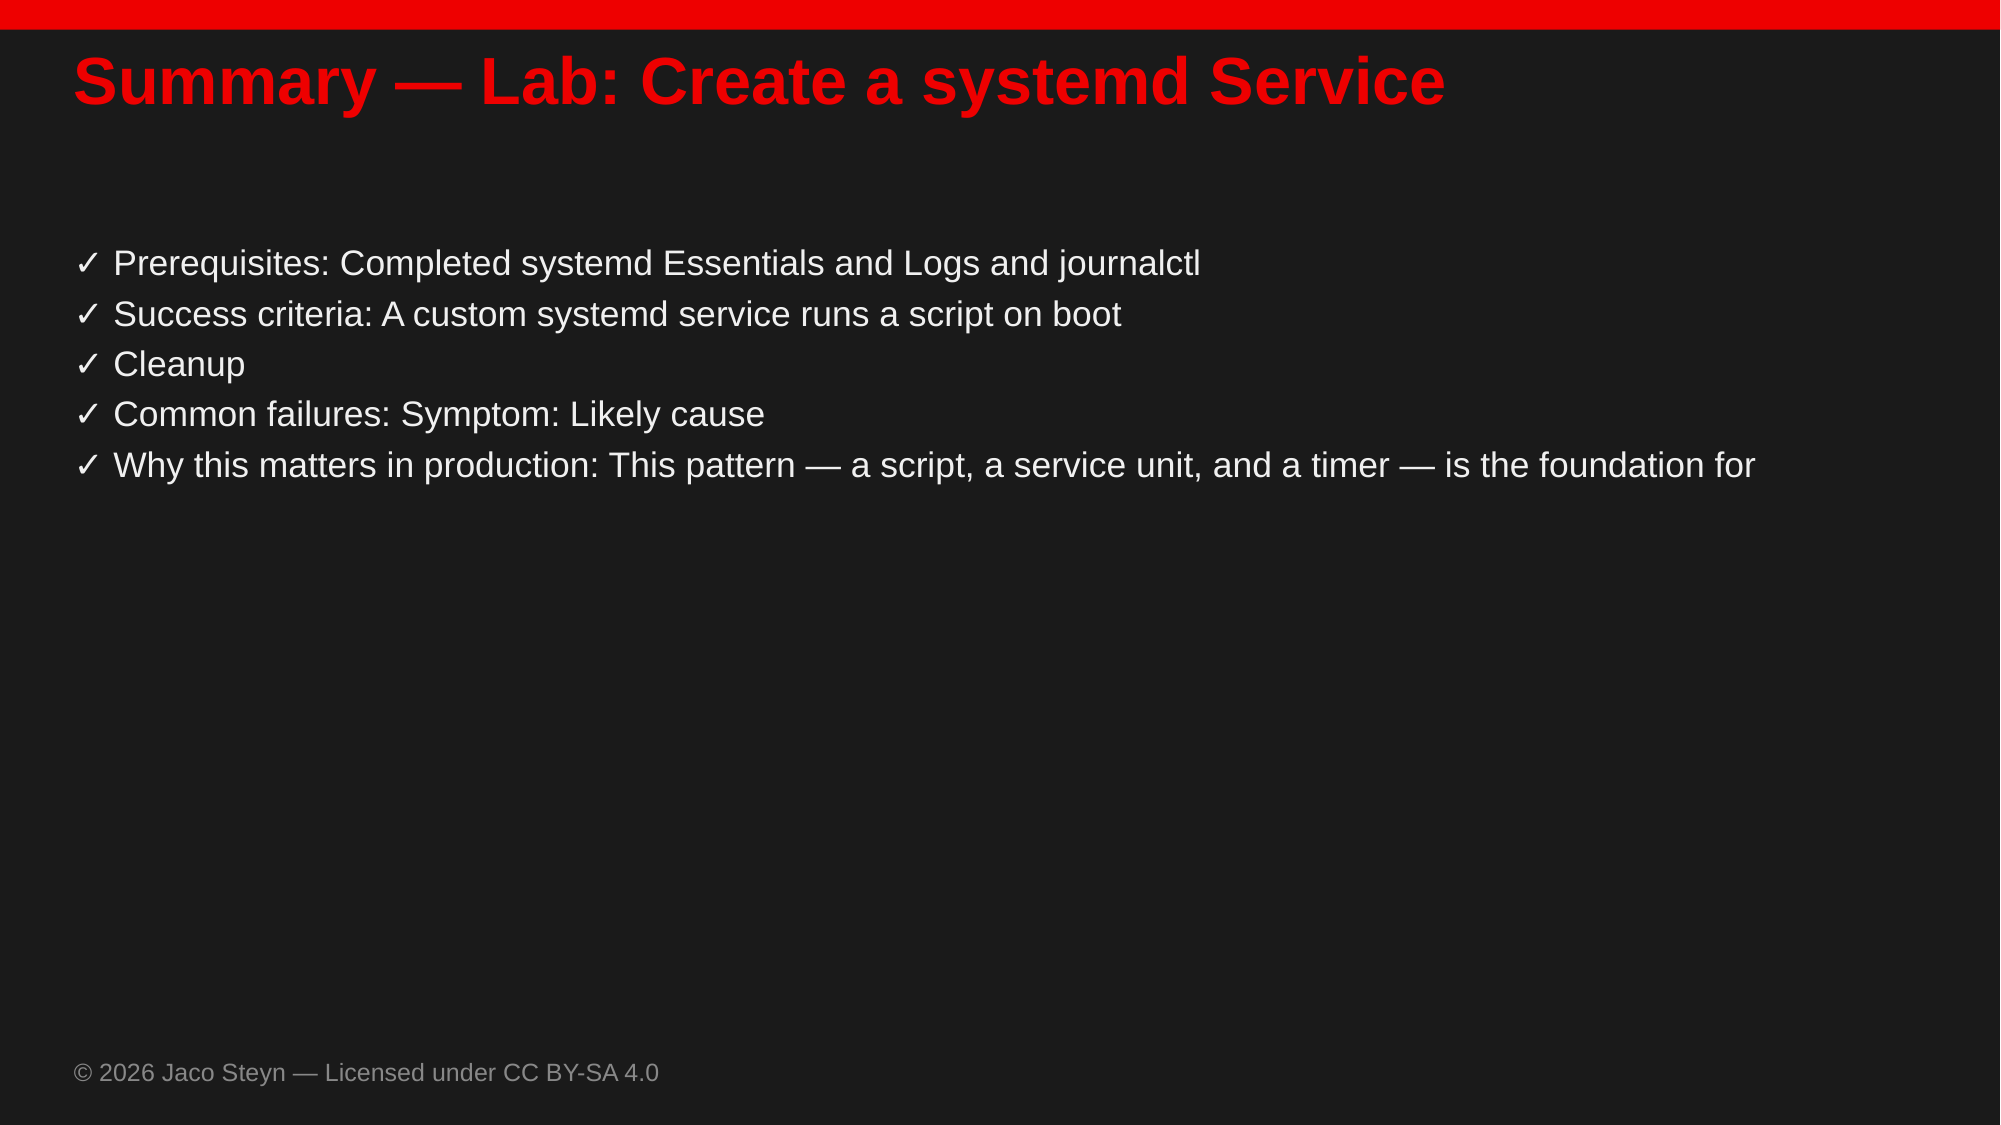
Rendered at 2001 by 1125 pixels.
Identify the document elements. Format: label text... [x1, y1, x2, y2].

text_box © 2026 Jaco Steyn — Licensed under CC BY-SA 4.0 [59, 1051, 1942, 1093]
text_box ✓ Prerequisites: Completed systemd Essentials and Logs and journalctl ✓ Success criteria: A custom systemd service runs a script on boot ✓ Cleanup ✓ Common failures: Symptom: Likely cause ✓ Why this matters in production: This pattern — a script, a service unit, and a timer — is the foundation for [59, 236, 1942, 1037]
text_box Summary — Lab: Create a systemd Service [59, 36, 1942, 208]
text_box [0, 0, 2001, 30]
